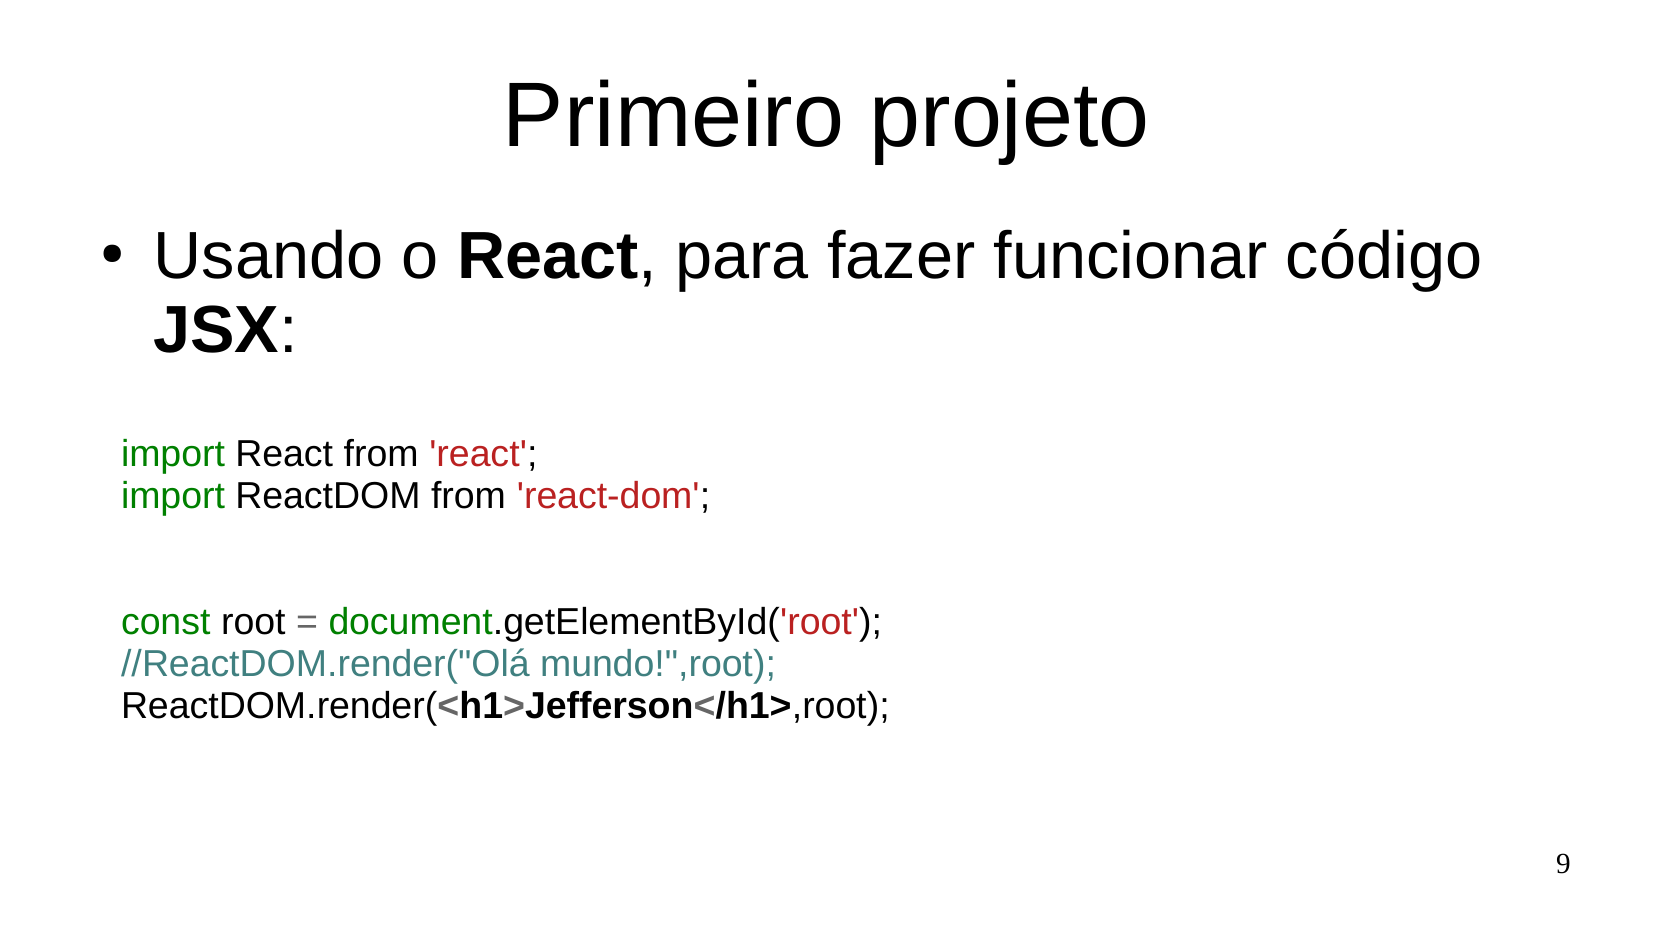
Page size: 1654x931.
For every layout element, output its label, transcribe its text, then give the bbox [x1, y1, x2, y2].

title Primeiro projeto [82, 37, 1571, 193]
text_box import React from 'react'; import ReactDOM from 'react-dom'; const root = document.getElementById('root'); //ReactDOM.render("Olá mundo!",root); ReactDOM.render(<h1>Jefferson</h1>,root); [106, 425, 1264, 734]
list Usando o React, para fazer funcionar código JSX: [82, 217, 1571, 758]
